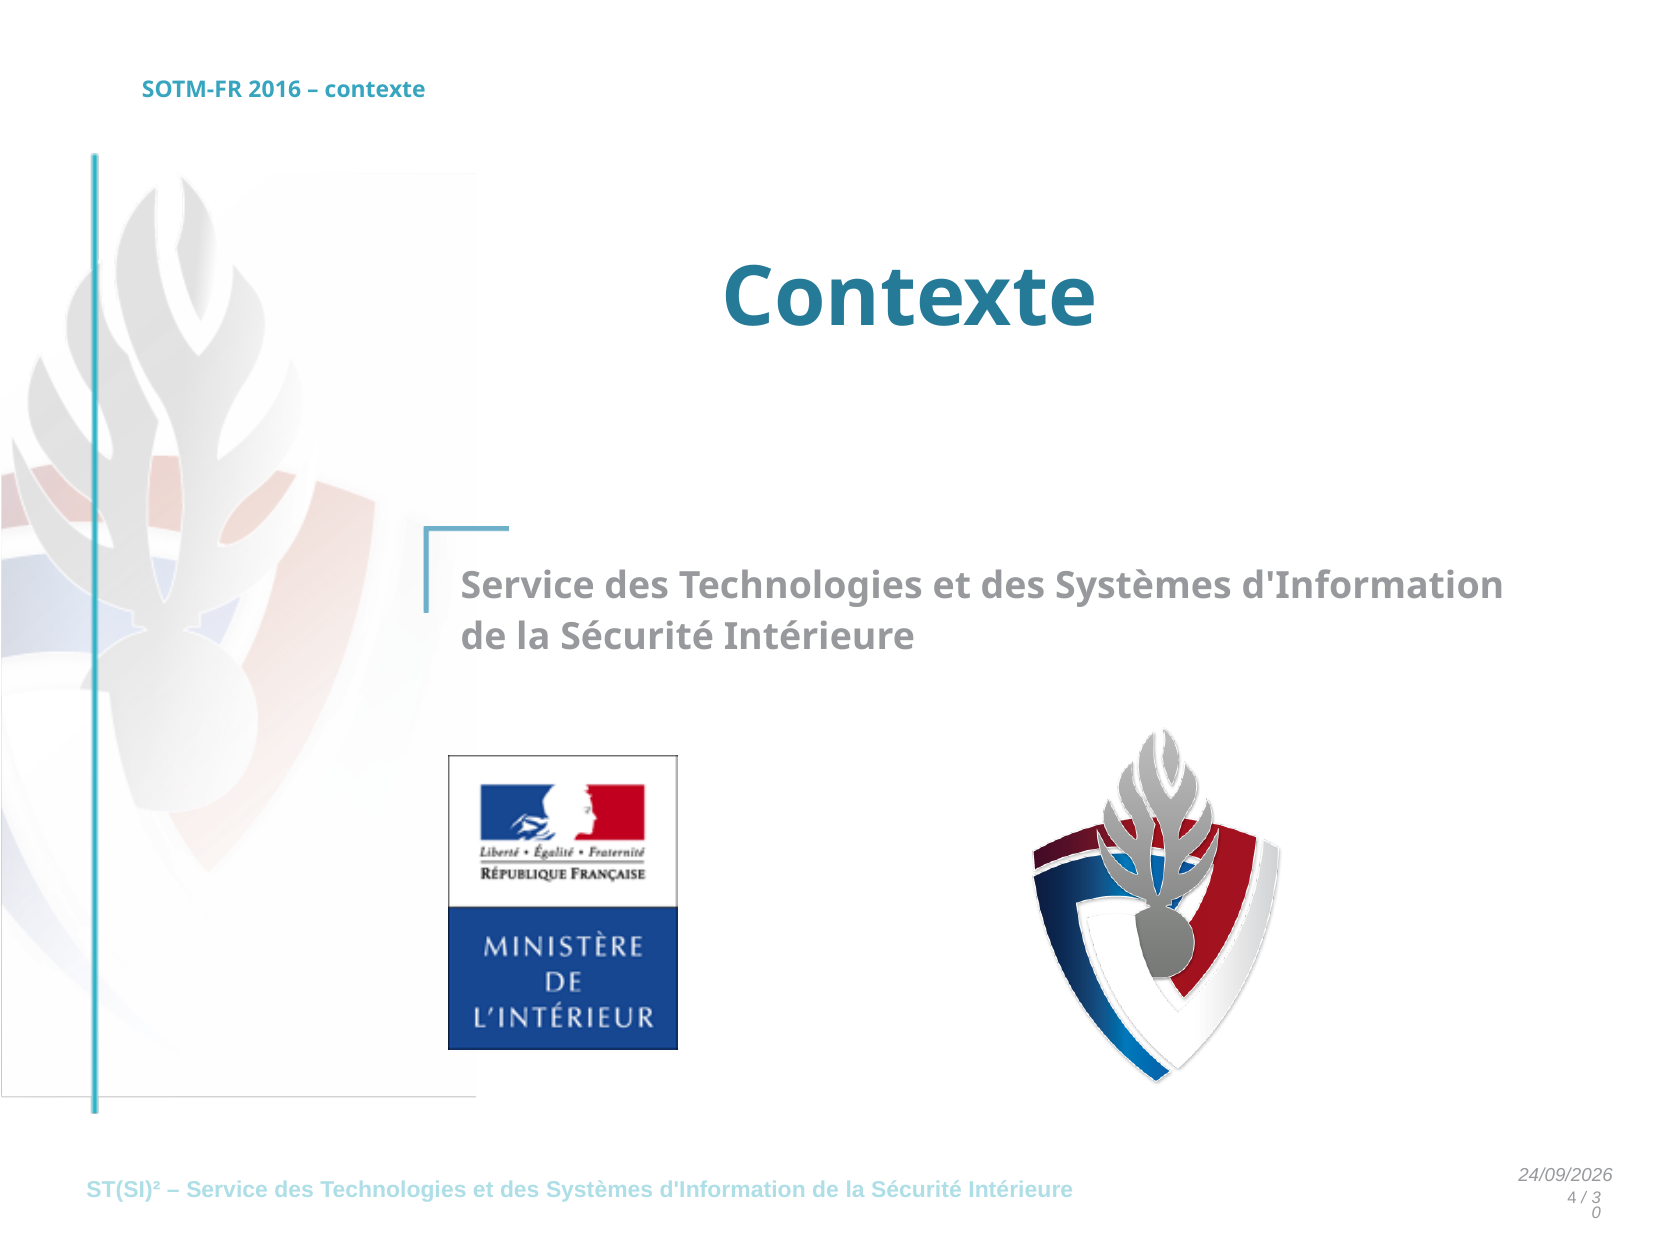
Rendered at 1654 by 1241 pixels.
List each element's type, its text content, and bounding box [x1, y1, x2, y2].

list Service des Technologies et des Systèmes d'Information de la Sécurité Intérieure [460, 558, 1524, 650]
list Contexte [94, 236, 1654, 338]
picture [0, 86, 678, 1176]
title SOTM-FR 2016 – contexte [141, 70, 1571, 107]
picture [969, 708, 1359, 1098]
